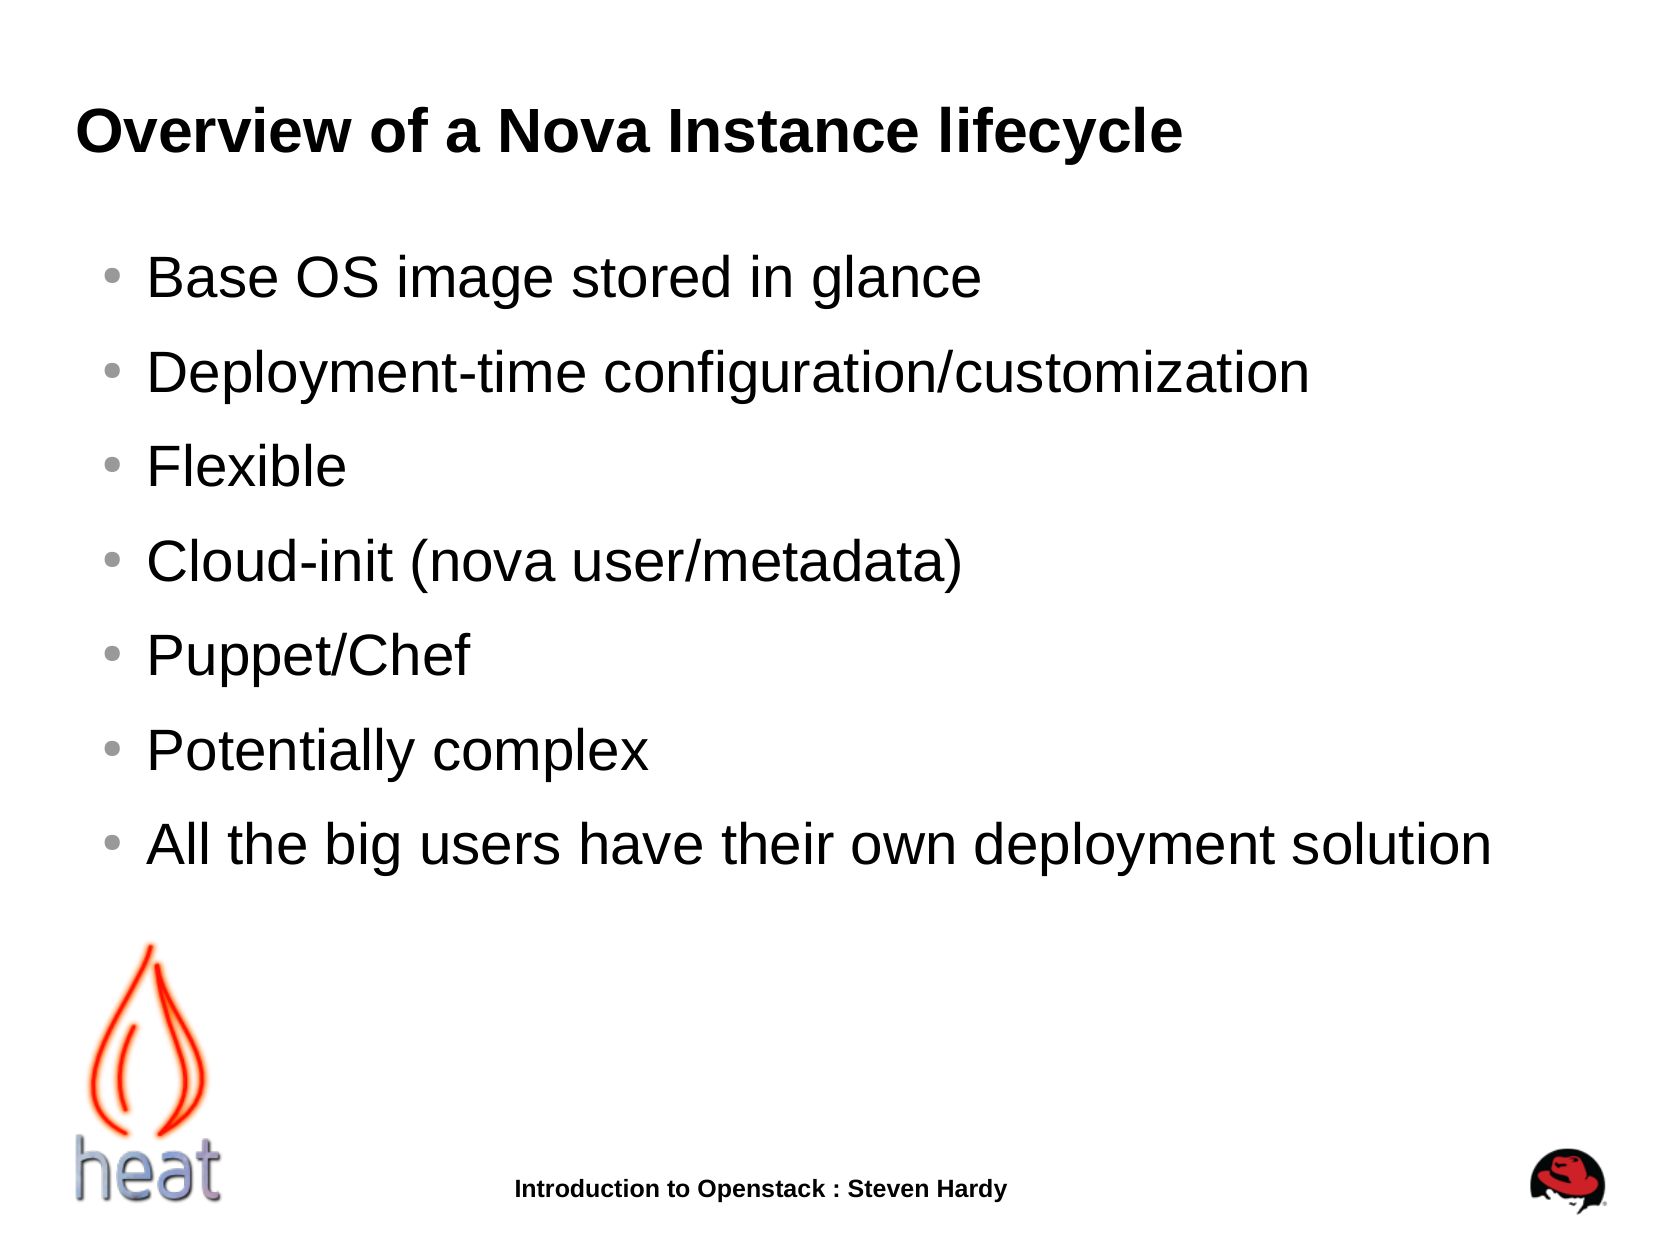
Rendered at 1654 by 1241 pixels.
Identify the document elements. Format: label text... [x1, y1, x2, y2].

picture [75, 937, 223, 1204]
list Base OS image stored in glance Deployment-time configuration/customization Flexible Cloud-init (nova user/metadata) Puppet/Chef Potentially complex All the big users have their own deployment solution [86, 244, 1576, 972]
title Overview of a Nova Instance lifecycle [75, 37, 1564, 226]
picture [1529, 1146, 1613, 1224]
